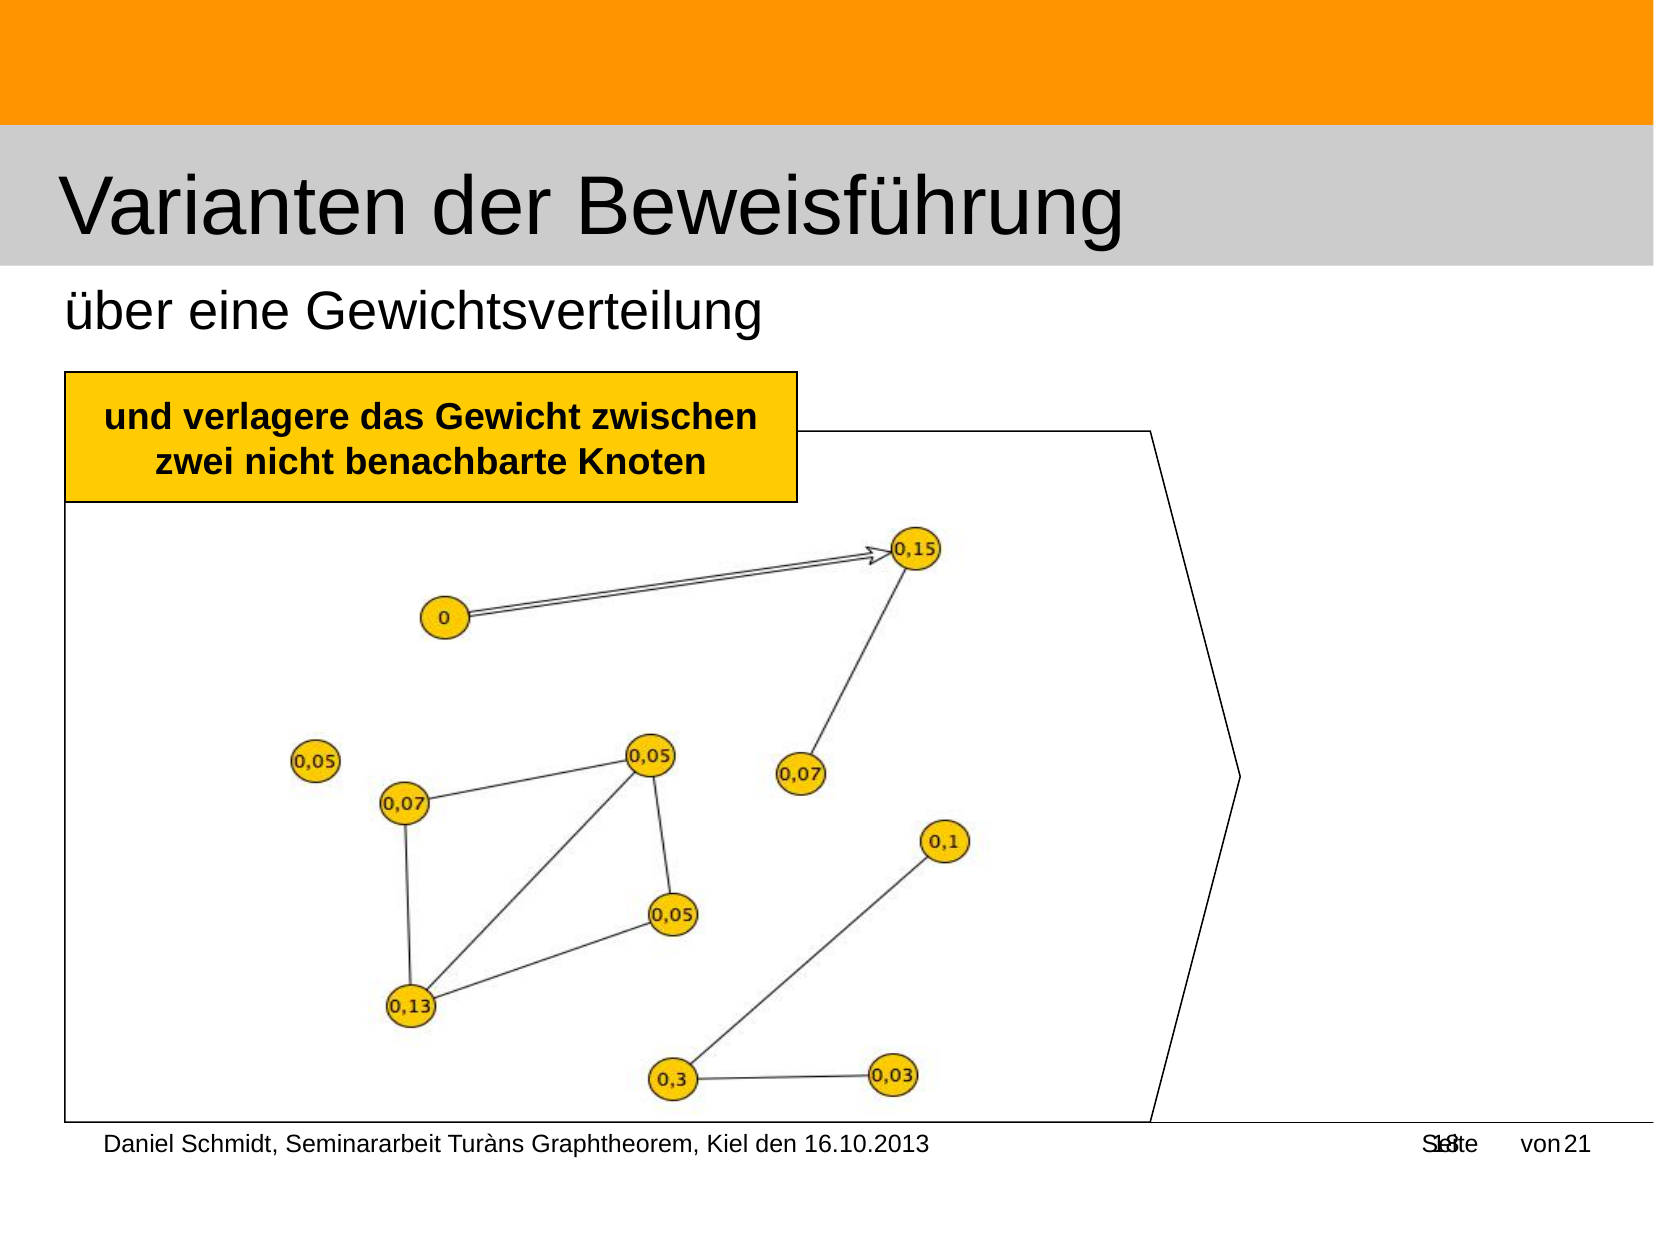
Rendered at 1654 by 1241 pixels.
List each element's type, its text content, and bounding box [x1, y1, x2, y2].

text_box und verlagere das Gewicht zwischen zwei nicht benachbarte Knoten [64, 372, 798, 502]
title über eine Gewichtsverteilung [56, 238, 1365, 349]
text_box <Nummer> [1496, 1122, 1505, 1165]
picture [265, 506, 993, 1121]
title Varianten der Beweisführung [50, 143, 1359, 260]
text_box [64, 431, 1241, 1123]
text_box 21 [1549, 1121, 1654, 1193]
text_box Daniel Schmidt, Seminararbeit Turàns Graphtheorem, Kiel den 16.10.2013 [88, 1122, 975, 1165]
text_box Seite [1406, 1122, 1496, 1165]
text_box von [1505, 1122, 1595, 1165]
